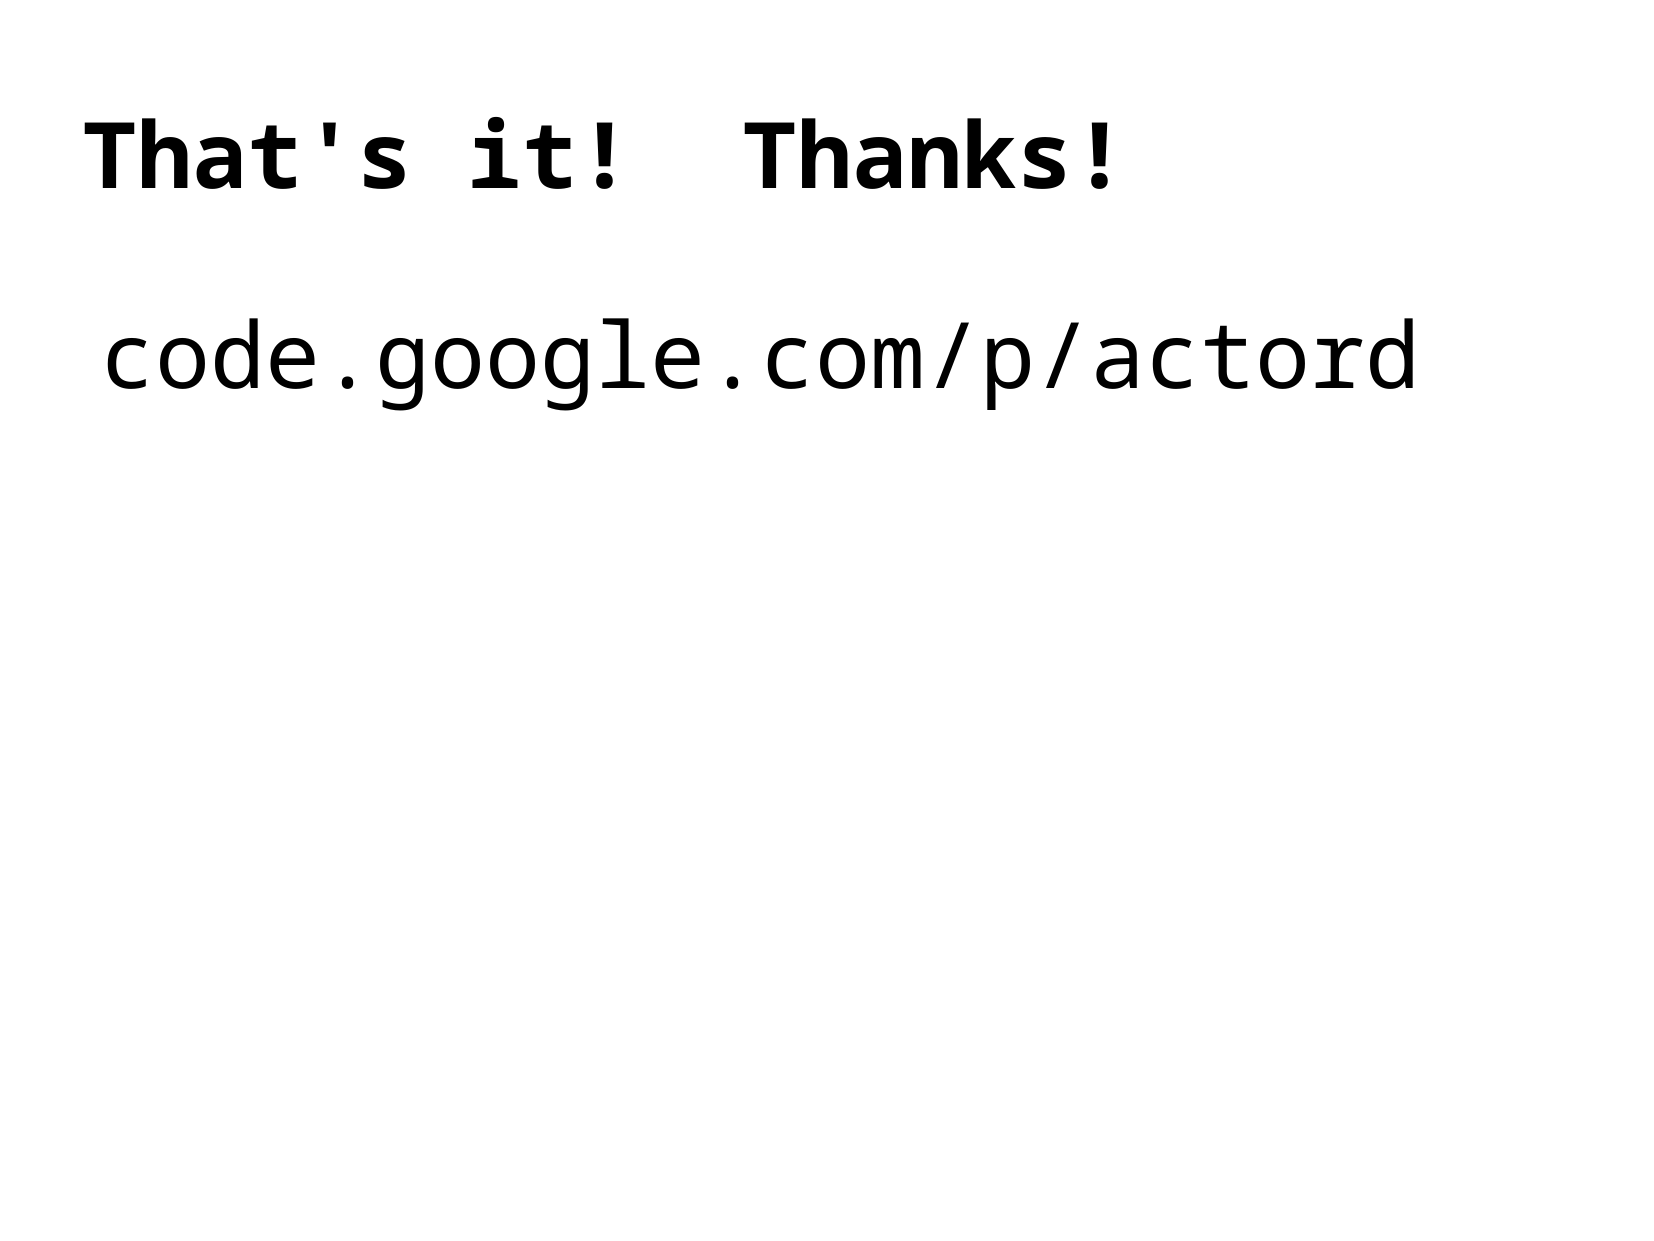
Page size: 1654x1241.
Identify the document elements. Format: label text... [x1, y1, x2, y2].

title That's it! Thanks! [82, 49, 1571, 257]
list code.google.com/p/actord [82, 290, 1571, 1094]
